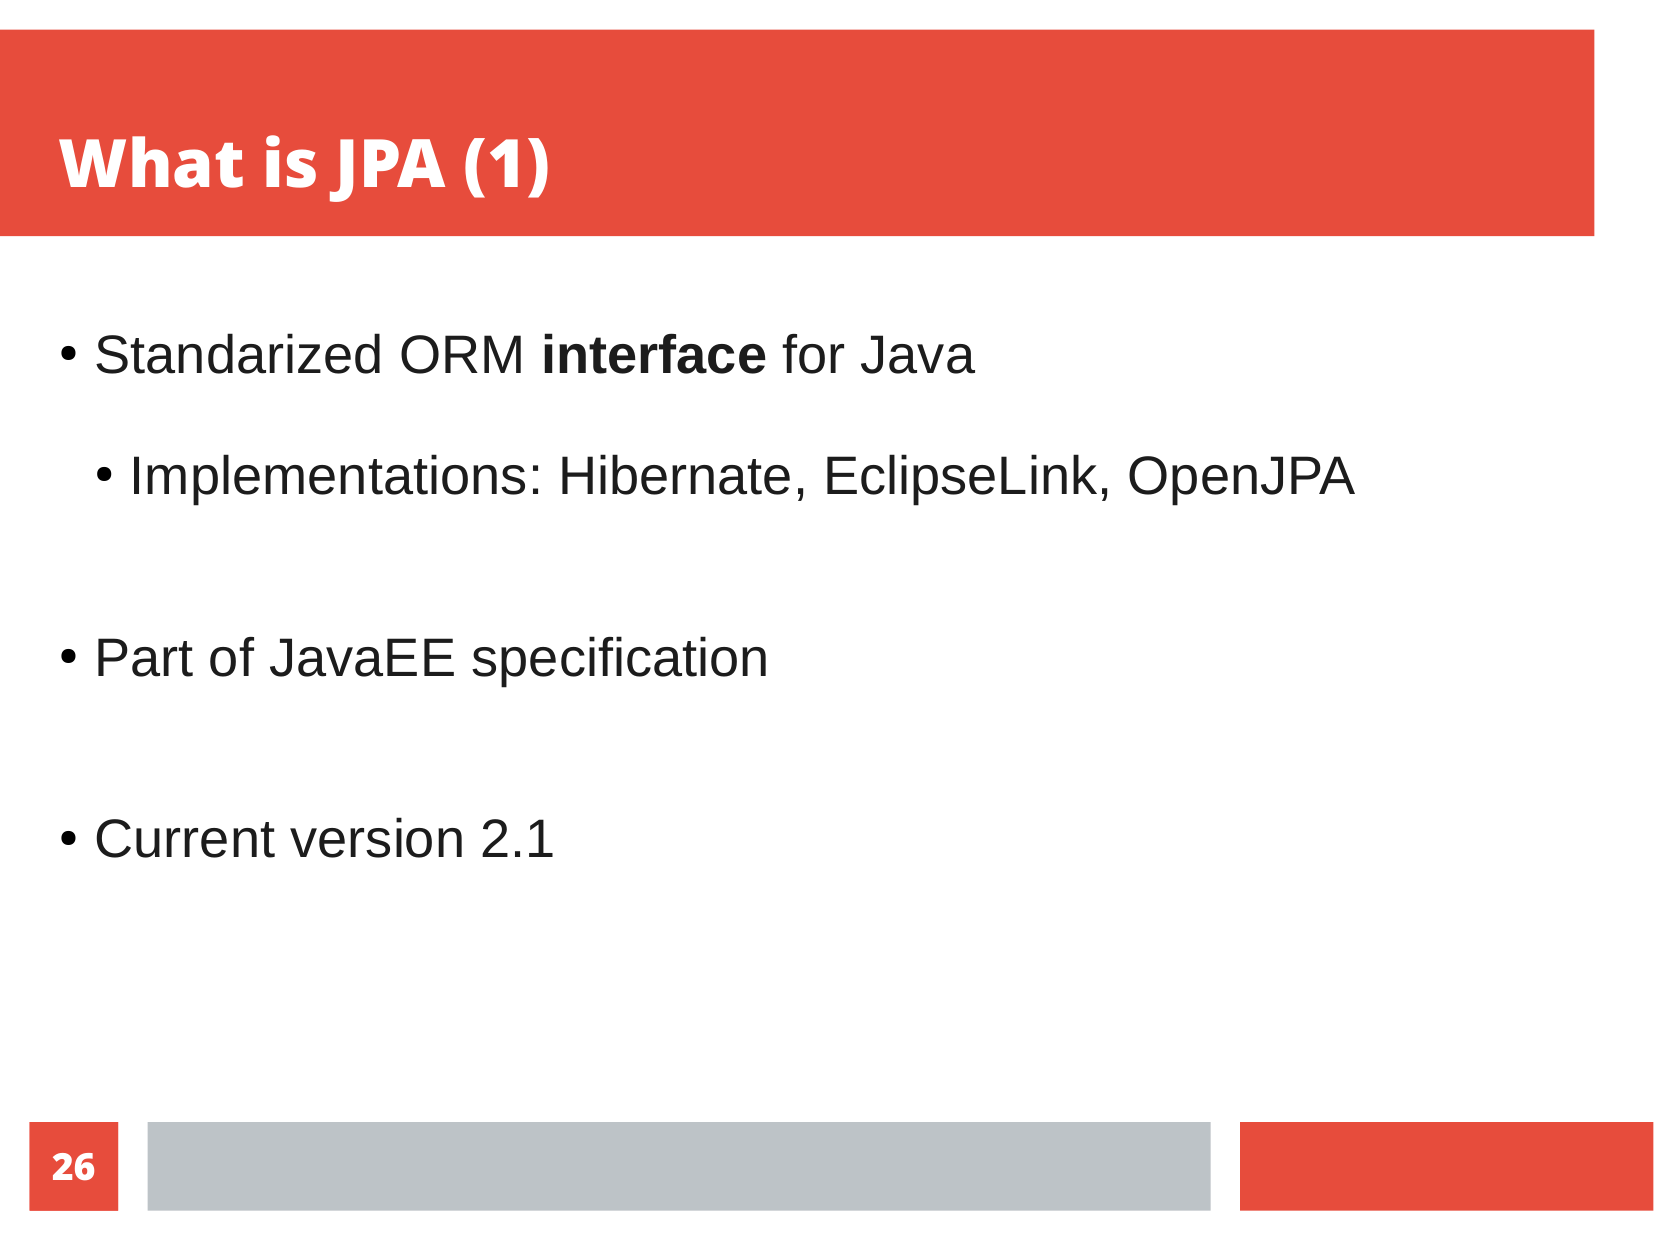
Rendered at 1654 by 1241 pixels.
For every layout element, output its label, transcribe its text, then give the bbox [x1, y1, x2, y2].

subtitle Standarized ORM interface for Java Implementations: Hibernate, EclipseLink, OpenJPA Part of JavaEE specification Current version 2.1 [59, 324, 1565, 1093]
title What is JPA (1) [59, 59, 1595, 207]
